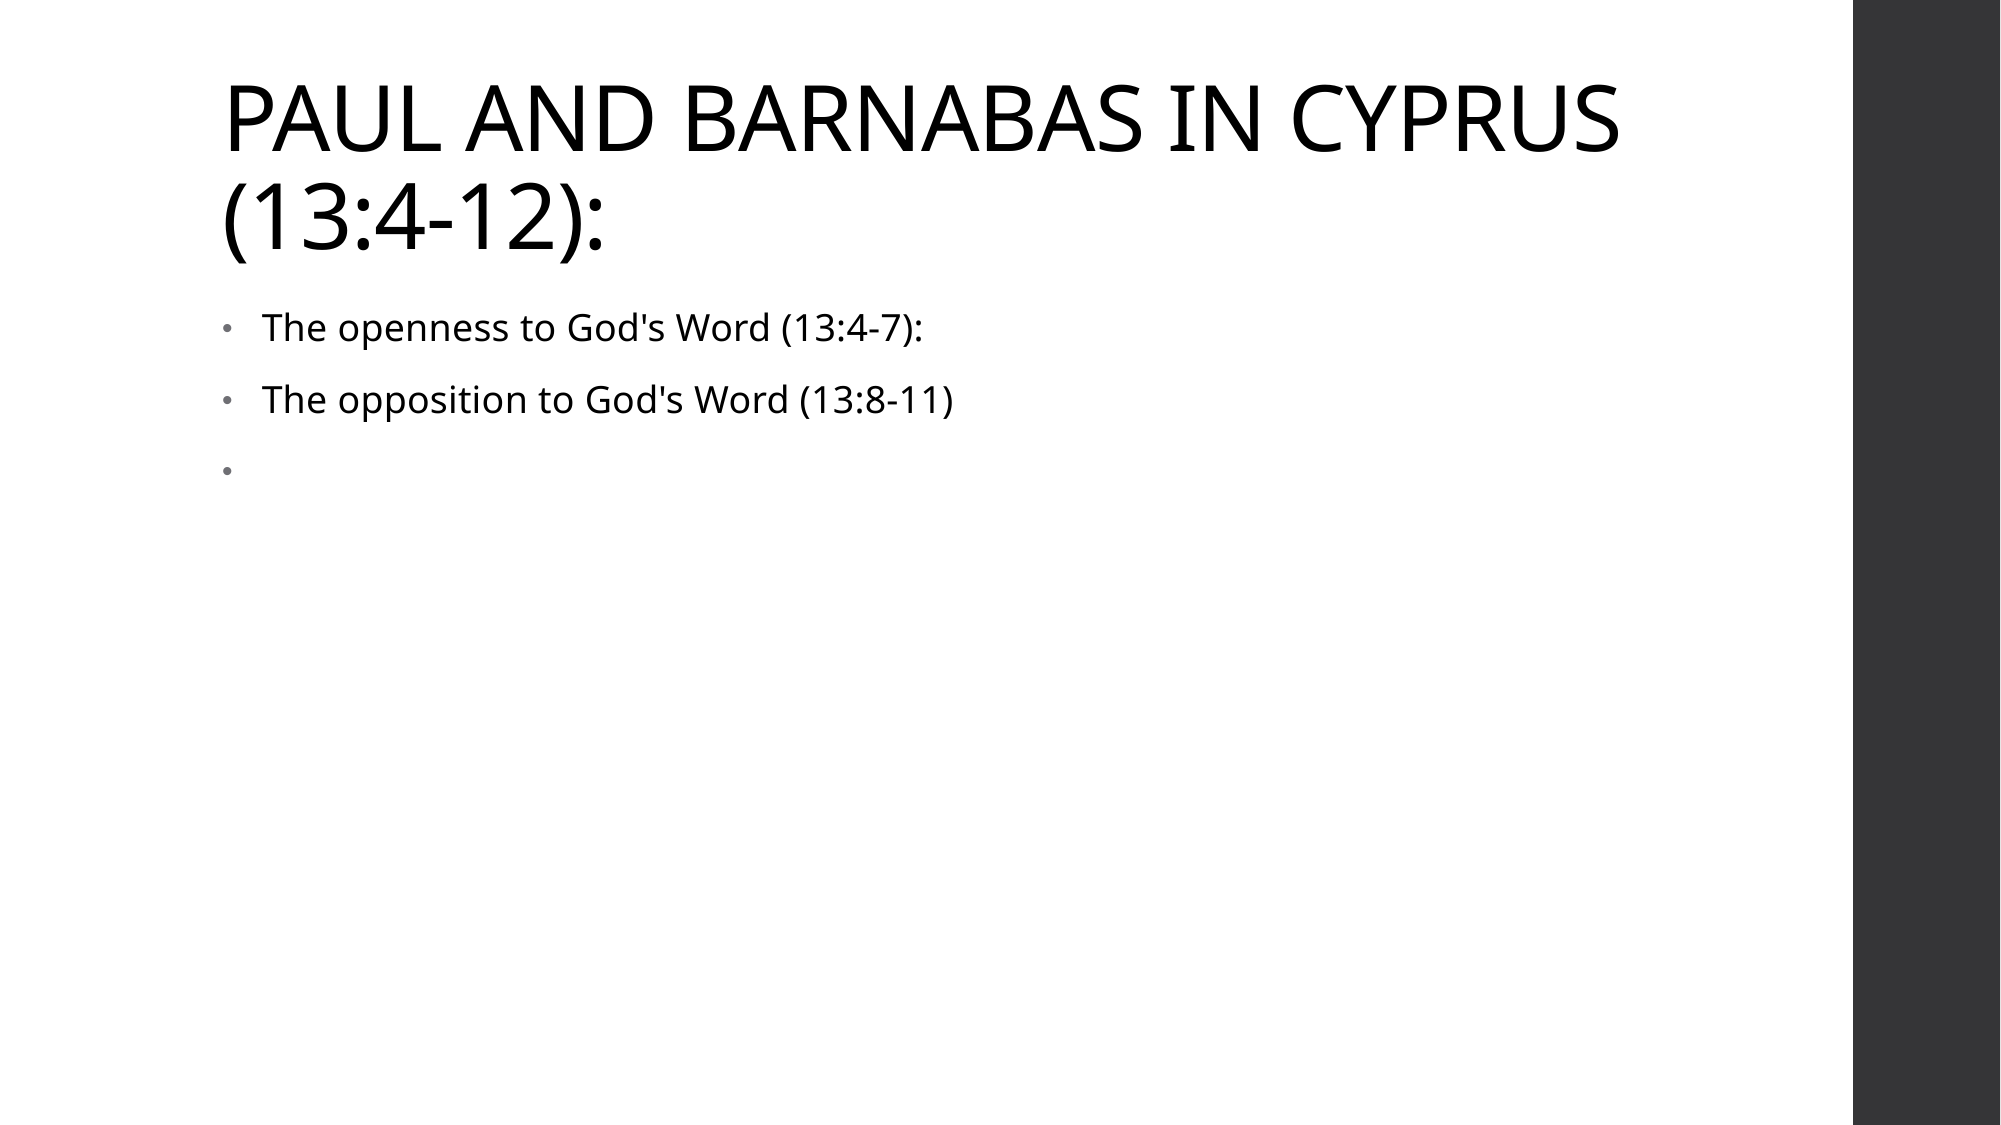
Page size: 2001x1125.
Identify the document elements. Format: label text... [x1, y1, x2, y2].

title PAUL AND BARNABAS IN CYPRUS (13:4-12): [206, 60, 1797, 278]
list The openness to God's Word (13:4-7): The opposition to God's Word (13:8-11) [206, 299, 1617, 1014]
